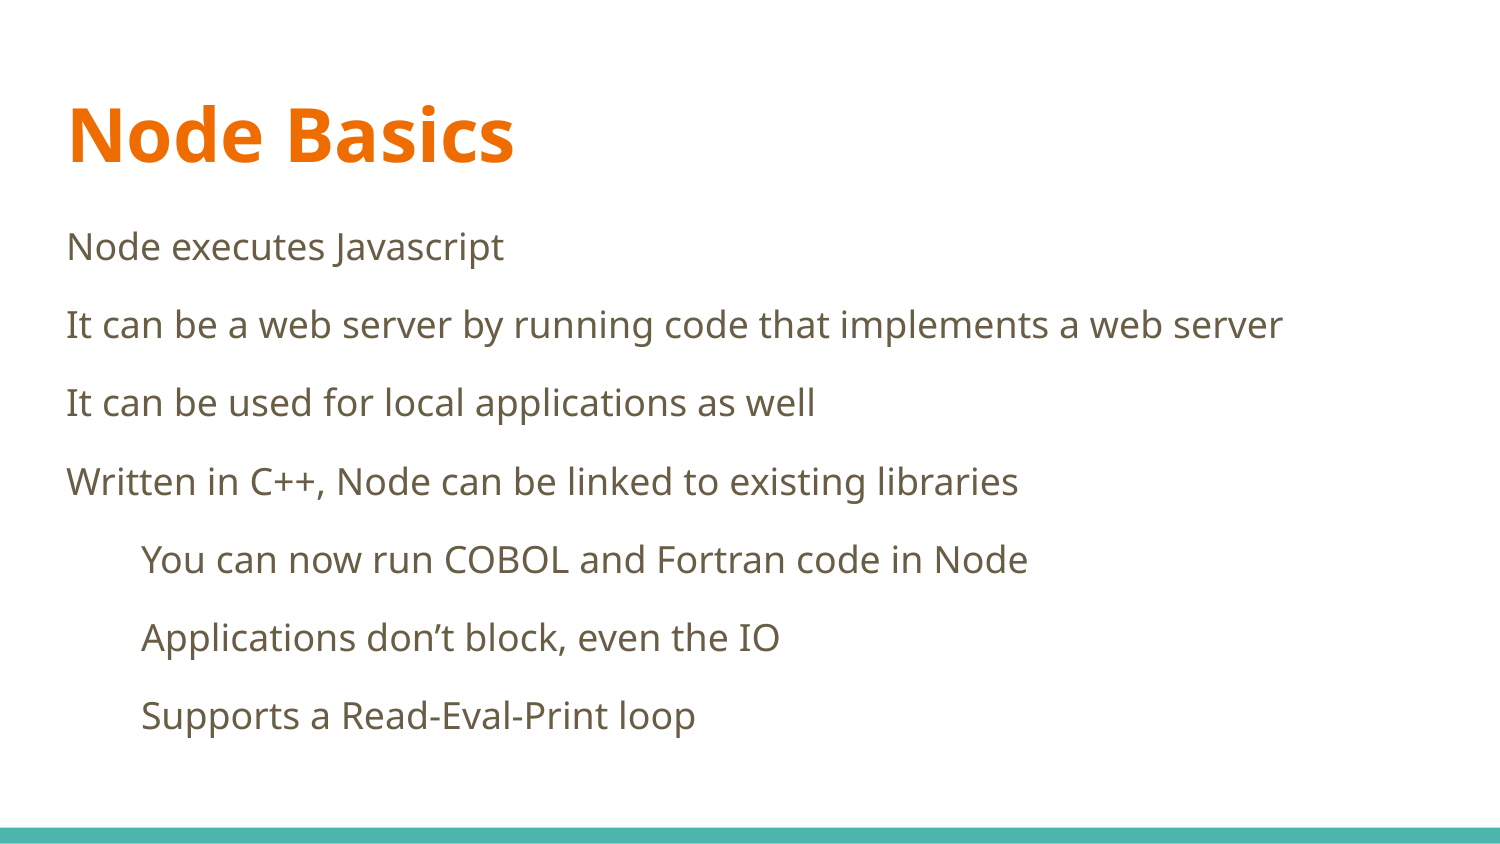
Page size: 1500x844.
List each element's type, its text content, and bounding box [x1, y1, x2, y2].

list Node executes Javascript It can be a web server by running code that implements a web server It can be used for local applications as well Written in C++, Node can be linked to existing libraries You can now run COBOL and Fortran code in Node Applications don’t block, even the IO Supports a Read-Eval-Print loop [51, 207, 1449, 805]
title Node Basics [51, 72, 1449, 189]
